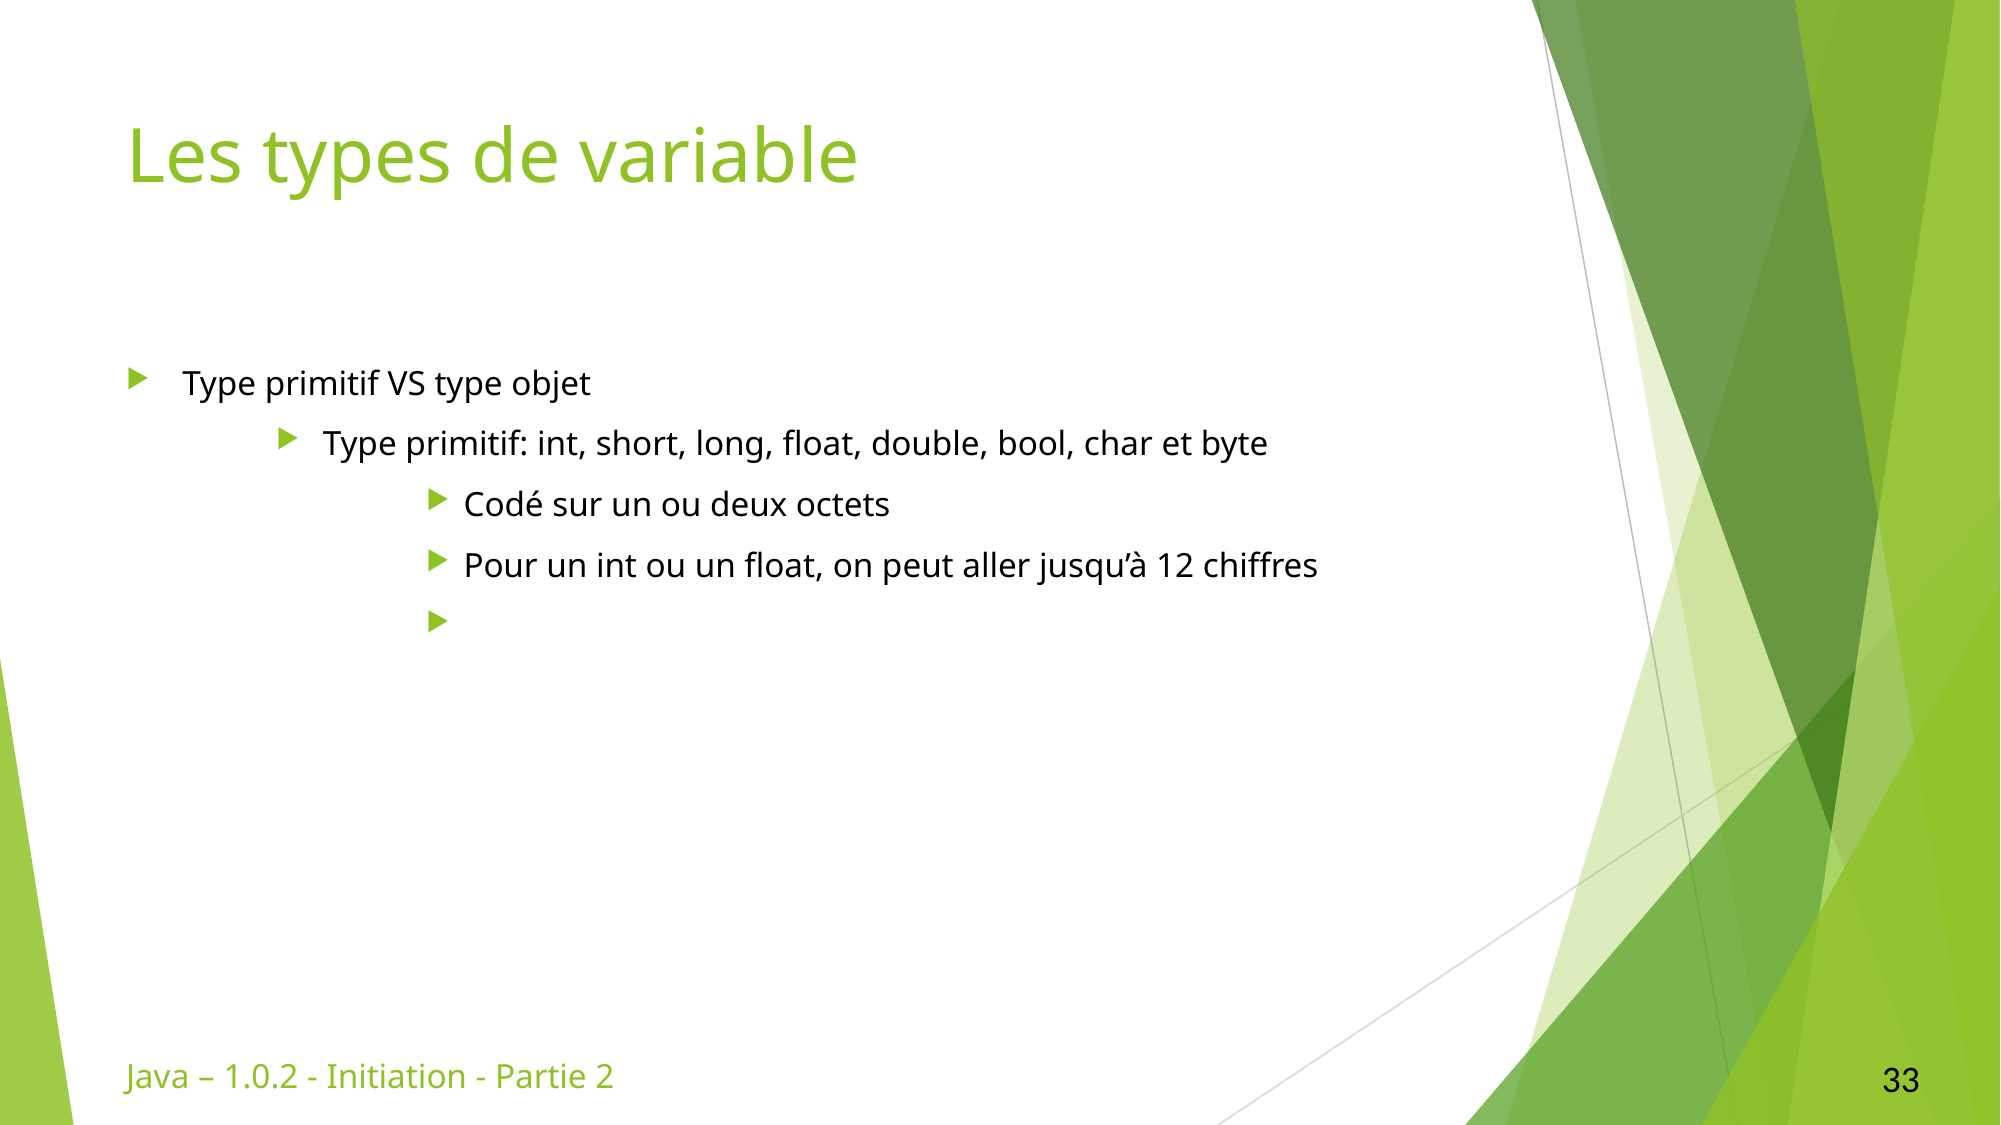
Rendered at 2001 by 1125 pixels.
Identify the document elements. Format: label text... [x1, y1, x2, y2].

title Les types de variable [111, 99, 1522, 317]
text_box Java – 1.0.2 - Initiation - Partie 2 [111, 1047, 1094, 1109]
list Type primitif VS type objet Type primitif: int, short, long, float, double, bool, char et byte Codé sur un ou deux octets Pour un int ou un float, on peut aller jusqu’à 12 chiffres [111, 354, 1522, 992]
text_box [1866, 1047, 1979, 1108]
